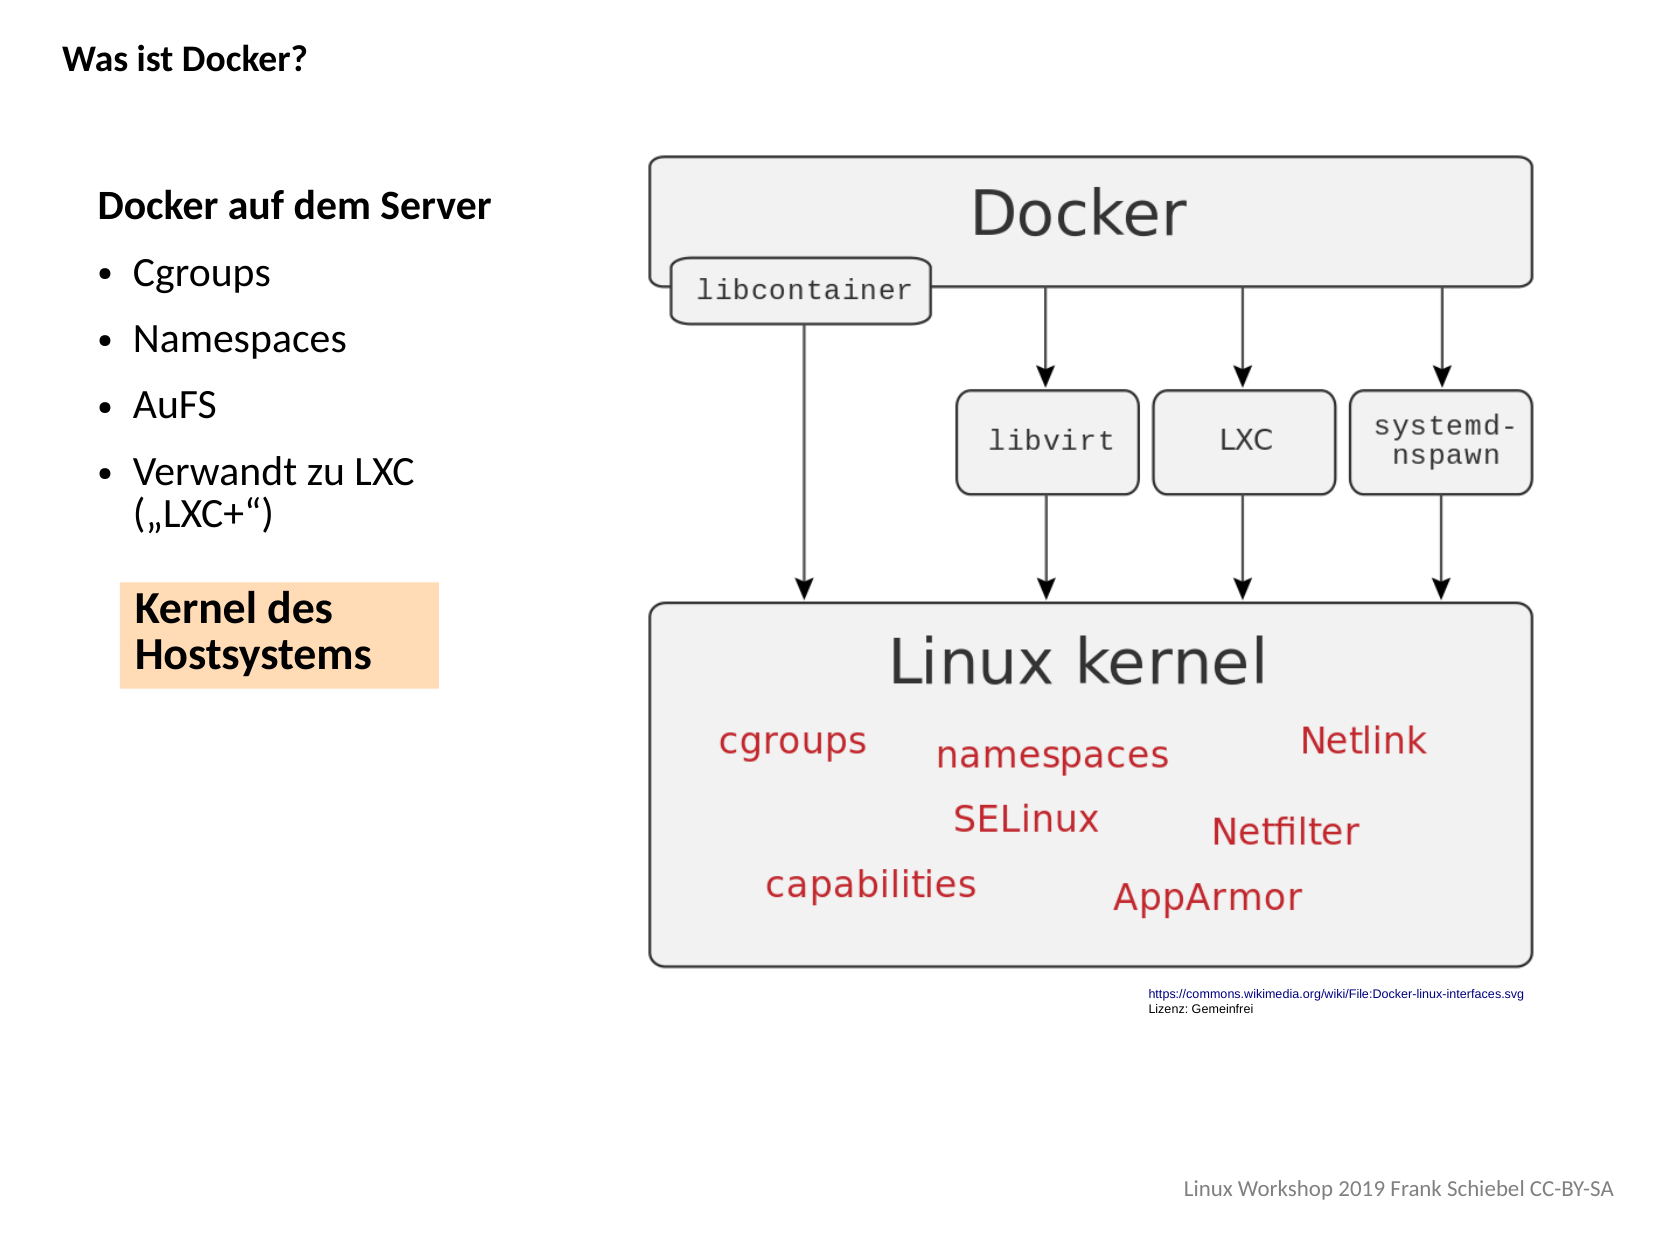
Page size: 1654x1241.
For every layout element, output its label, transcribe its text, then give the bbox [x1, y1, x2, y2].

picture [624, 131, 1558, 993]
text_box Docker auf dem Server Cgroups Namespaces AuFS Verwandt zu LXC („LXC+“) [82, 180, 581, 546]
text_box https://commons.wikimedia.org/wiki/File:Docker-linux-interfaces.svg Lizenz: Gemeinfrei [1133, 980, 1558, 1028]
text_box Was ist Docker? [47, 35, 324, 88]
text_box Kernel des Hostsystems [119, 582, 439, 689]
